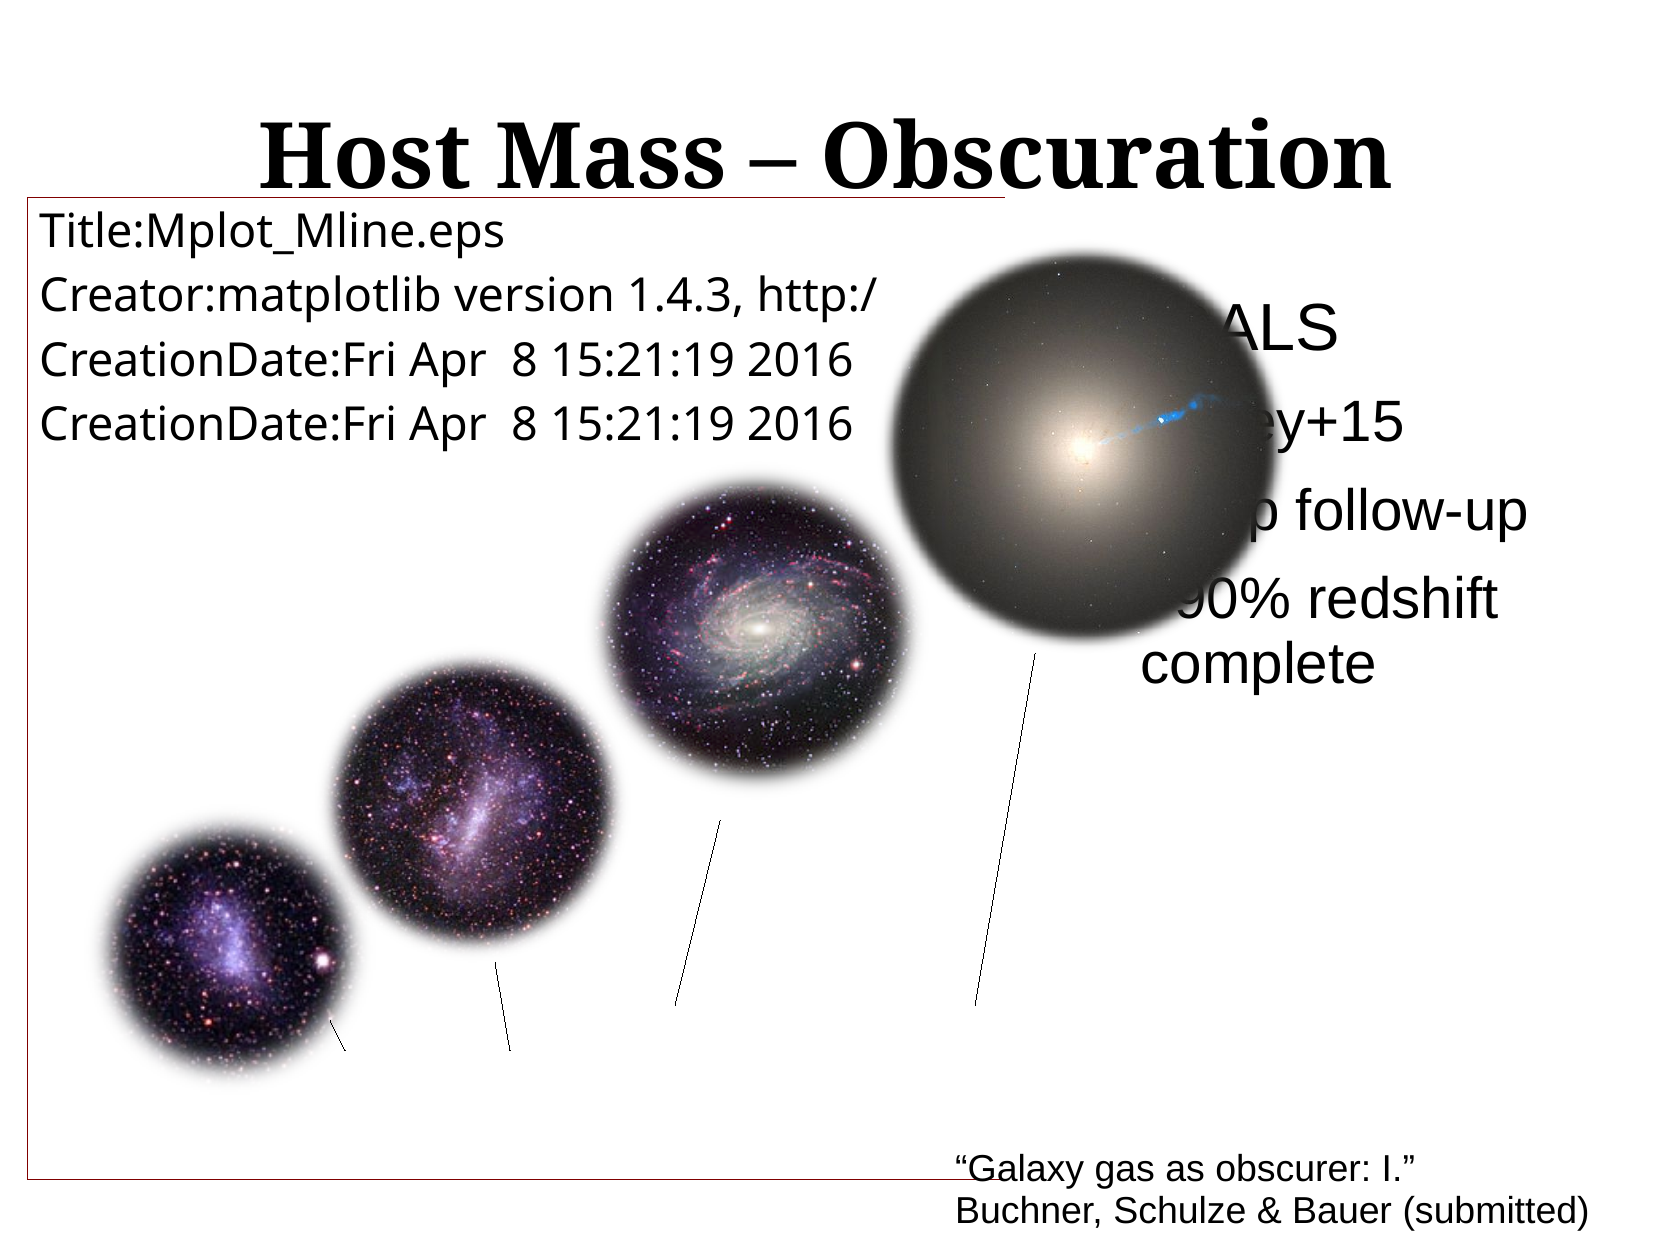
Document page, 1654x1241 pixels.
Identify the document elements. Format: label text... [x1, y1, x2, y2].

list SHOALS Perley+15 Deep follow-up ~90% redshift complete [998, 290, 1595, 1010]
picture [24, 194, 1291, 1180]
text_box “Galaxy gas as obscurer: I.” Buchner, Schulze & Bauer (submitted) [940, 1140, 1646, 1239]
title Host Mass – Obscuration [82, 49, 1571, 257]
